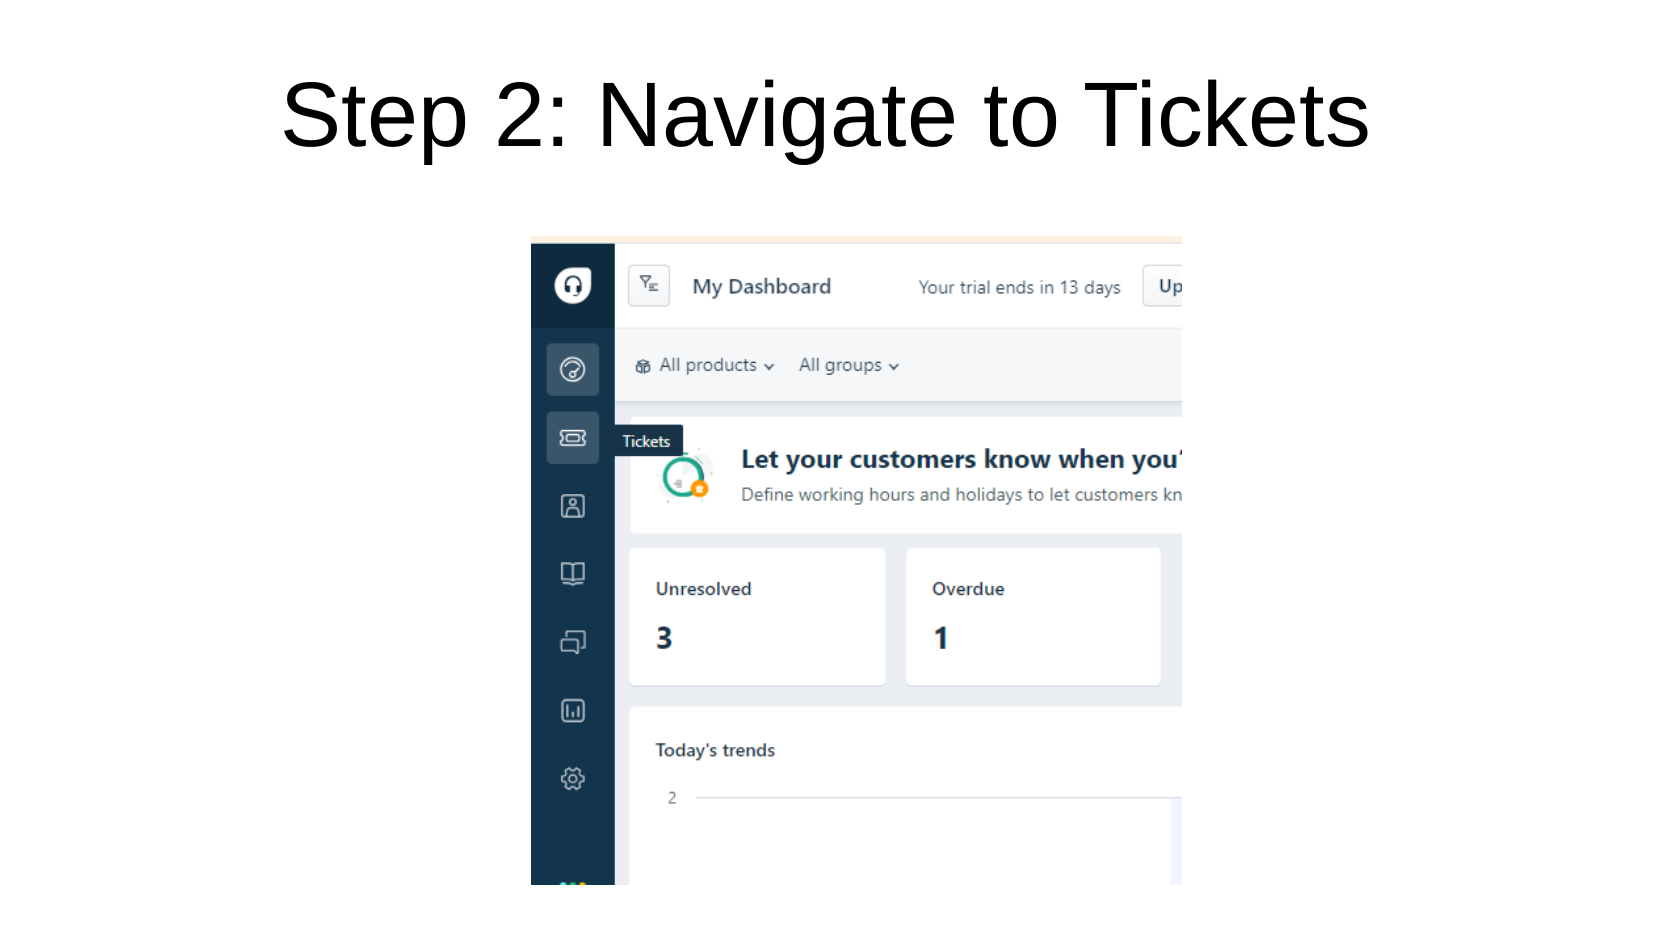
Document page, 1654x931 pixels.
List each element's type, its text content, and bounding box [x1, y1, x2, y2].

title Step 2: Navigate to Tickets [82, 37, 1571, 193]
picture [531, 236, 1182, 885]
